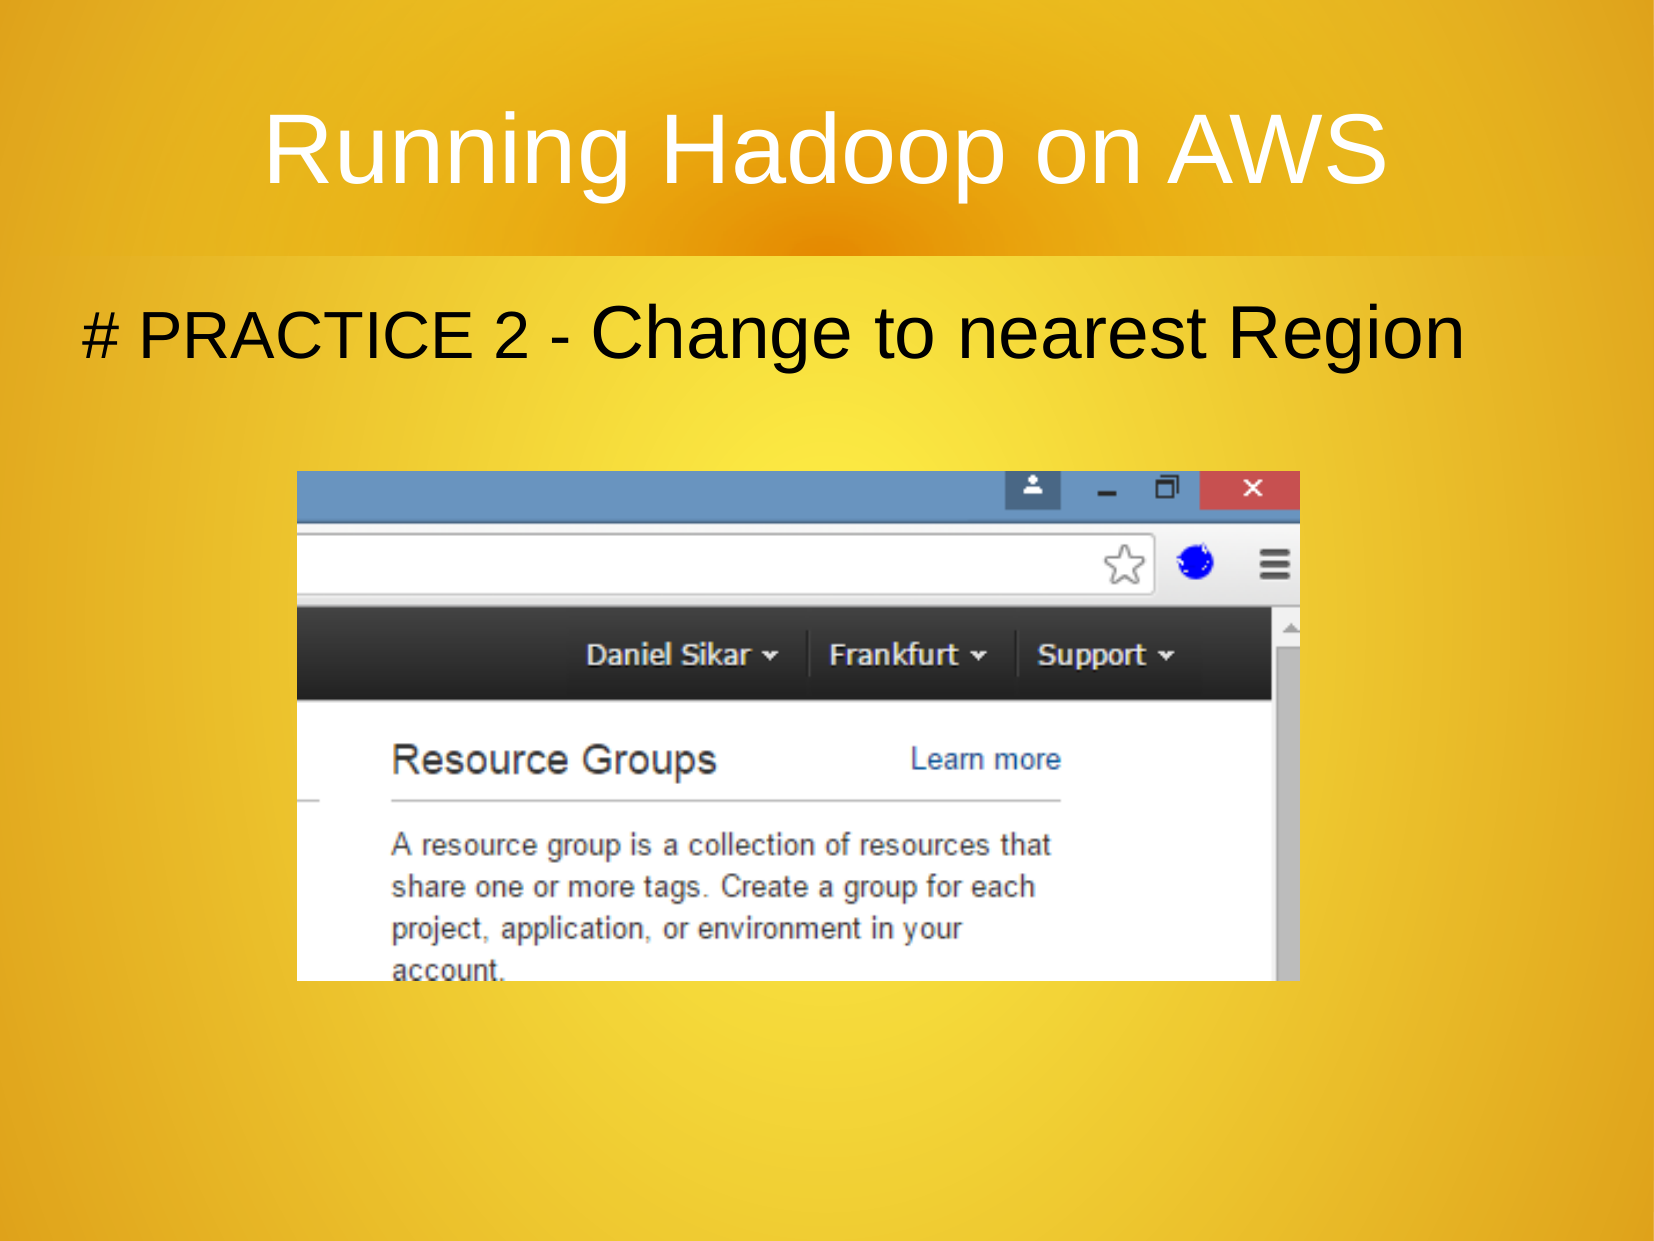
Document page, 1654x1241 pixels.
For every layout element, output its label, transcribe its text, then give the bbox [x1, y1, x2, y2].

picture [297, 471, 1300, 981]
title Running Hadoop on AWS [82, 47, 1571, 252]
subtitle # PRACTICE 2 - Change to nearest Region [82, 290, 1571, 1010]
